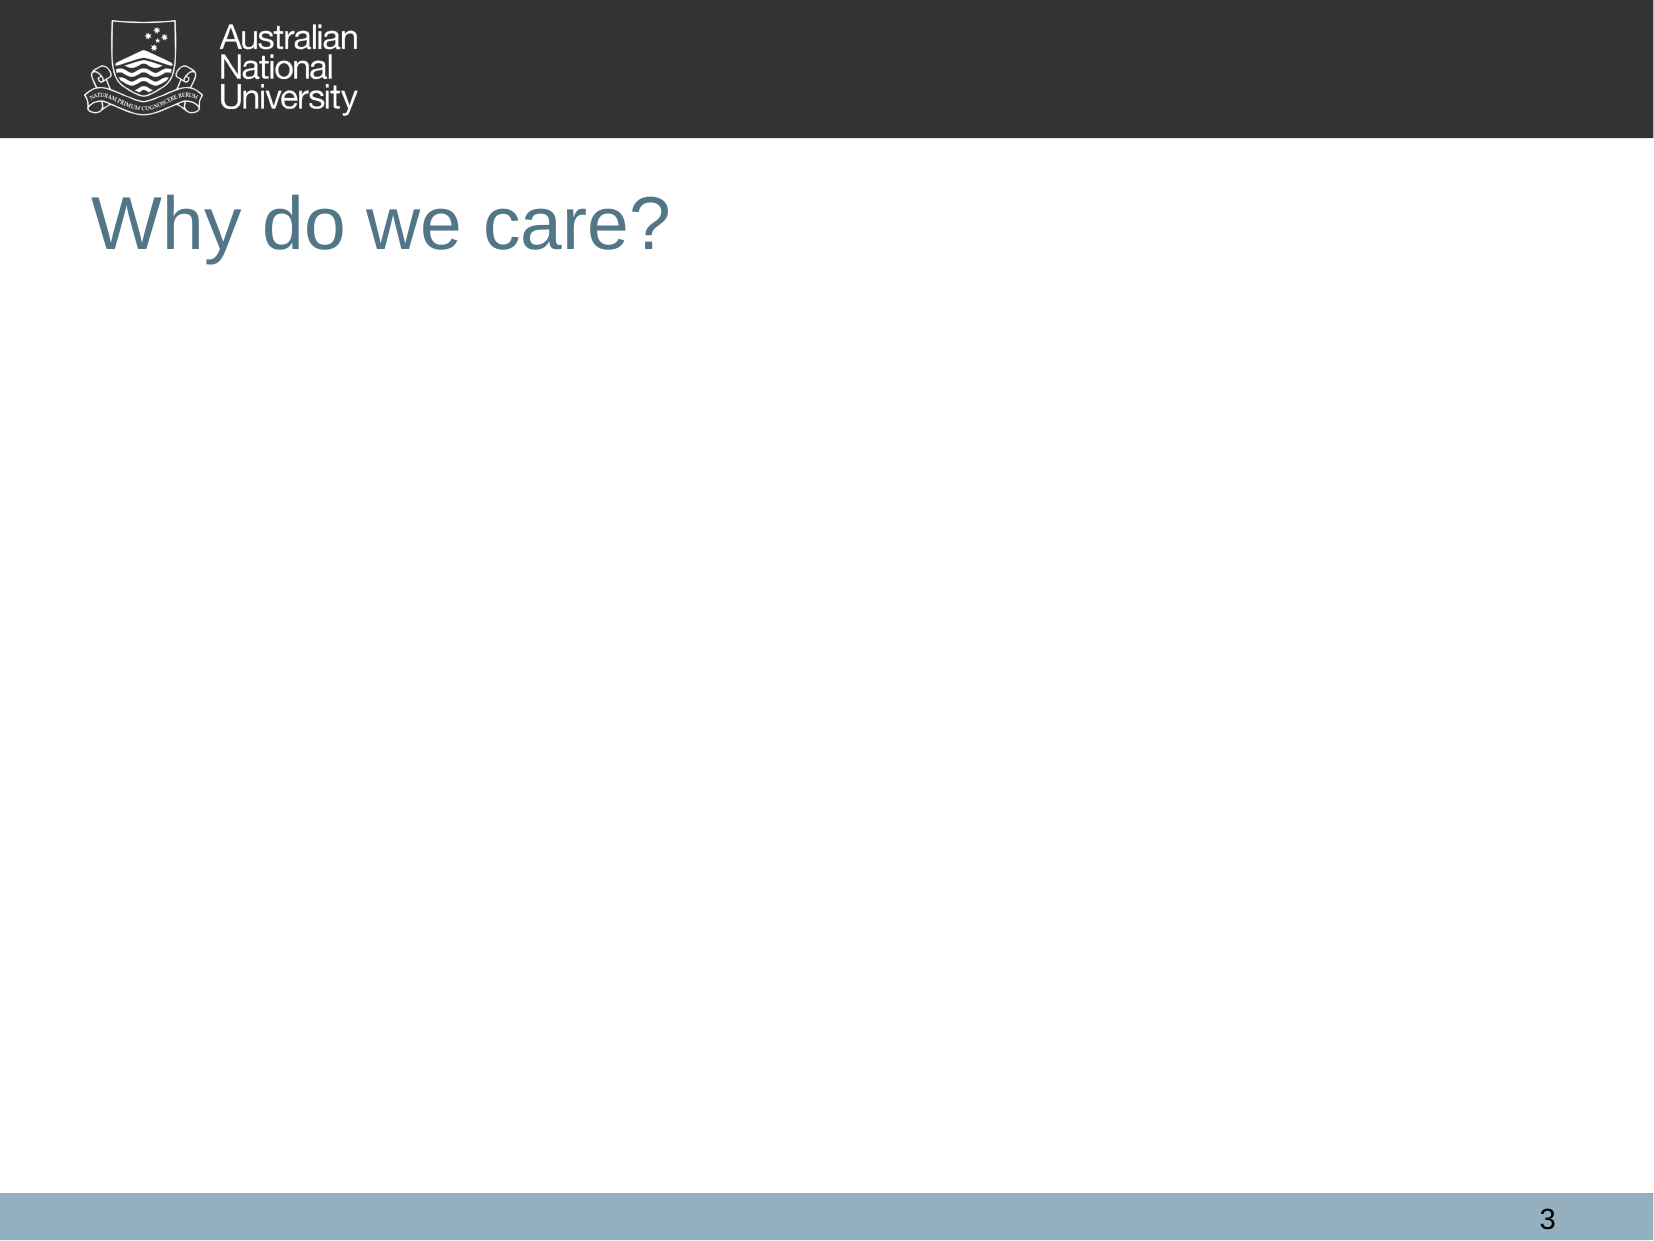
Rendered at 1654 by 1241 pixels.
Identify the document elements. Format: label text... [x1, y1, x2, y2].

title Why do we care? [76, 125, 1427, 313]
picture [84, 20, 358, 116]
slide_number <number> [1464, 1193, 1571, 1233]
title [84, 138, 1573, 345]
